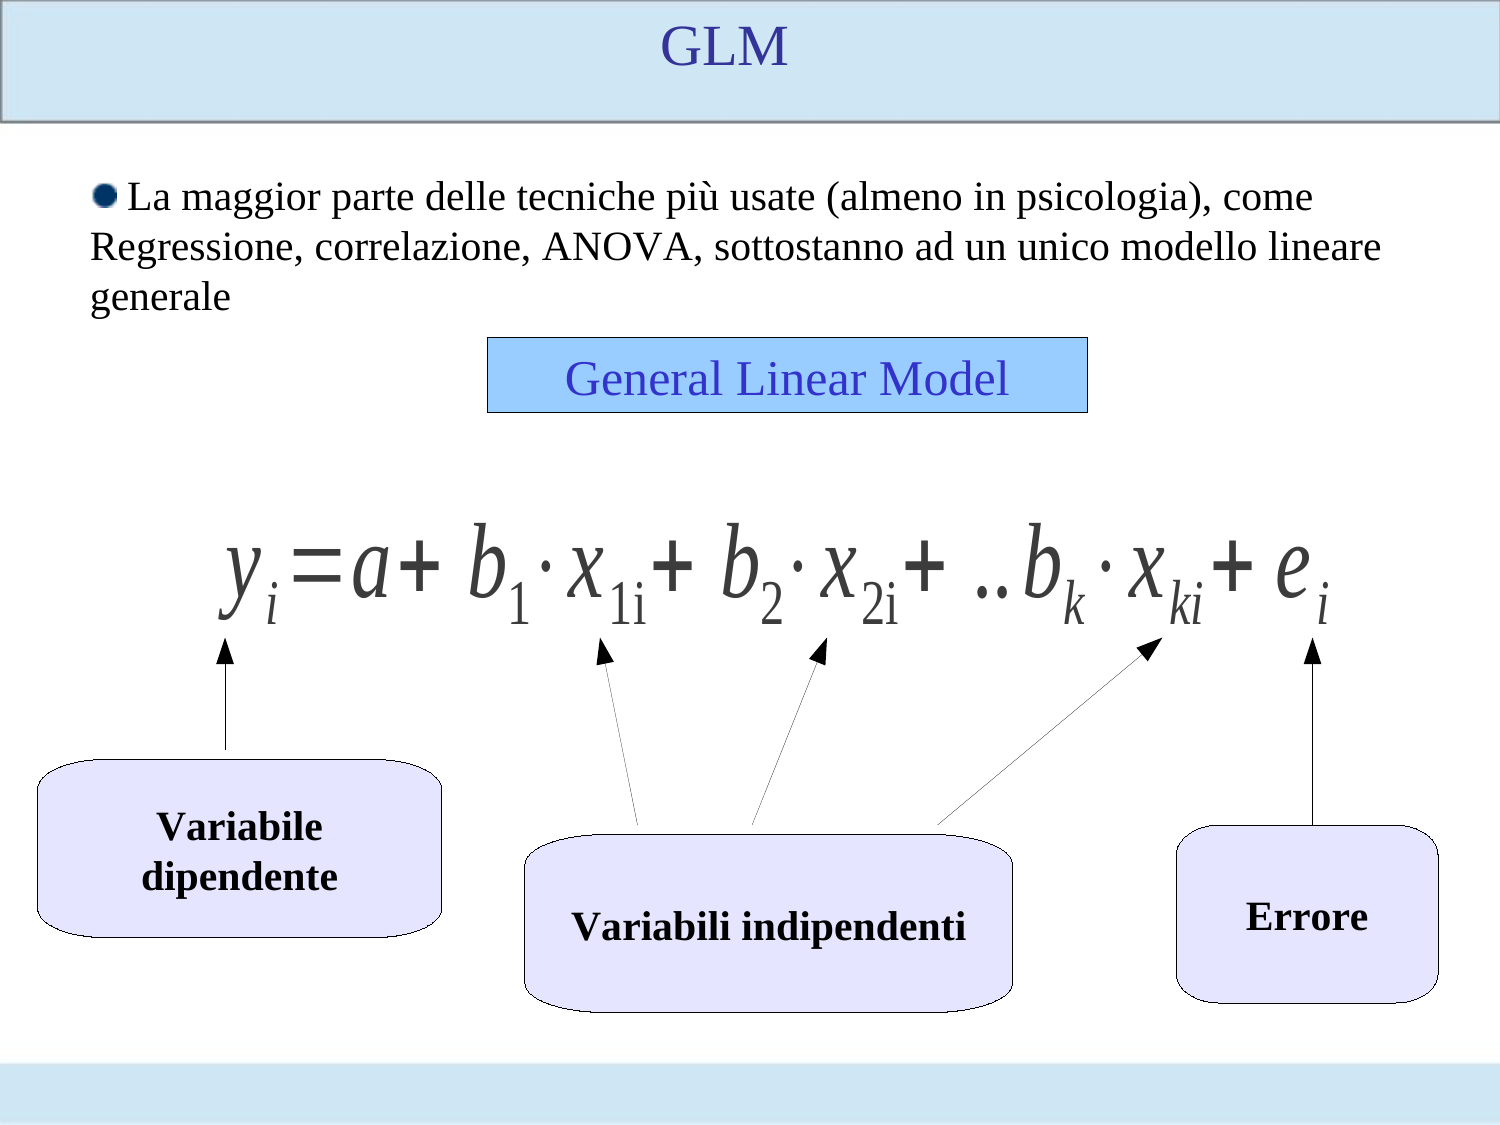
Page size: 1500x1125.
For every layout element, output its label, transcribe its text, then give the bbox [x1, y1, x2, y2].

title GLM [49, 0, 1400, 136]
chart [194, 503, 1351, 638]
text_box La maggior parte delle tecniche più usate (almeno in psicologia), come Regressione, correlazione, ANOVA, sottostanno ad un unico modello lineare generale [74, 161, 1463, 327]
text_box General Linear Model [487, 337, 1088, 413]
text_box Variabili indipendenti [524, 834, 1013, 1013]
text_box Variabile dipendente [37, 759, 442, 938]
picture [0, 0, 1500, 1125]
text_box Errore [1176, 825, 1439, 1004]
